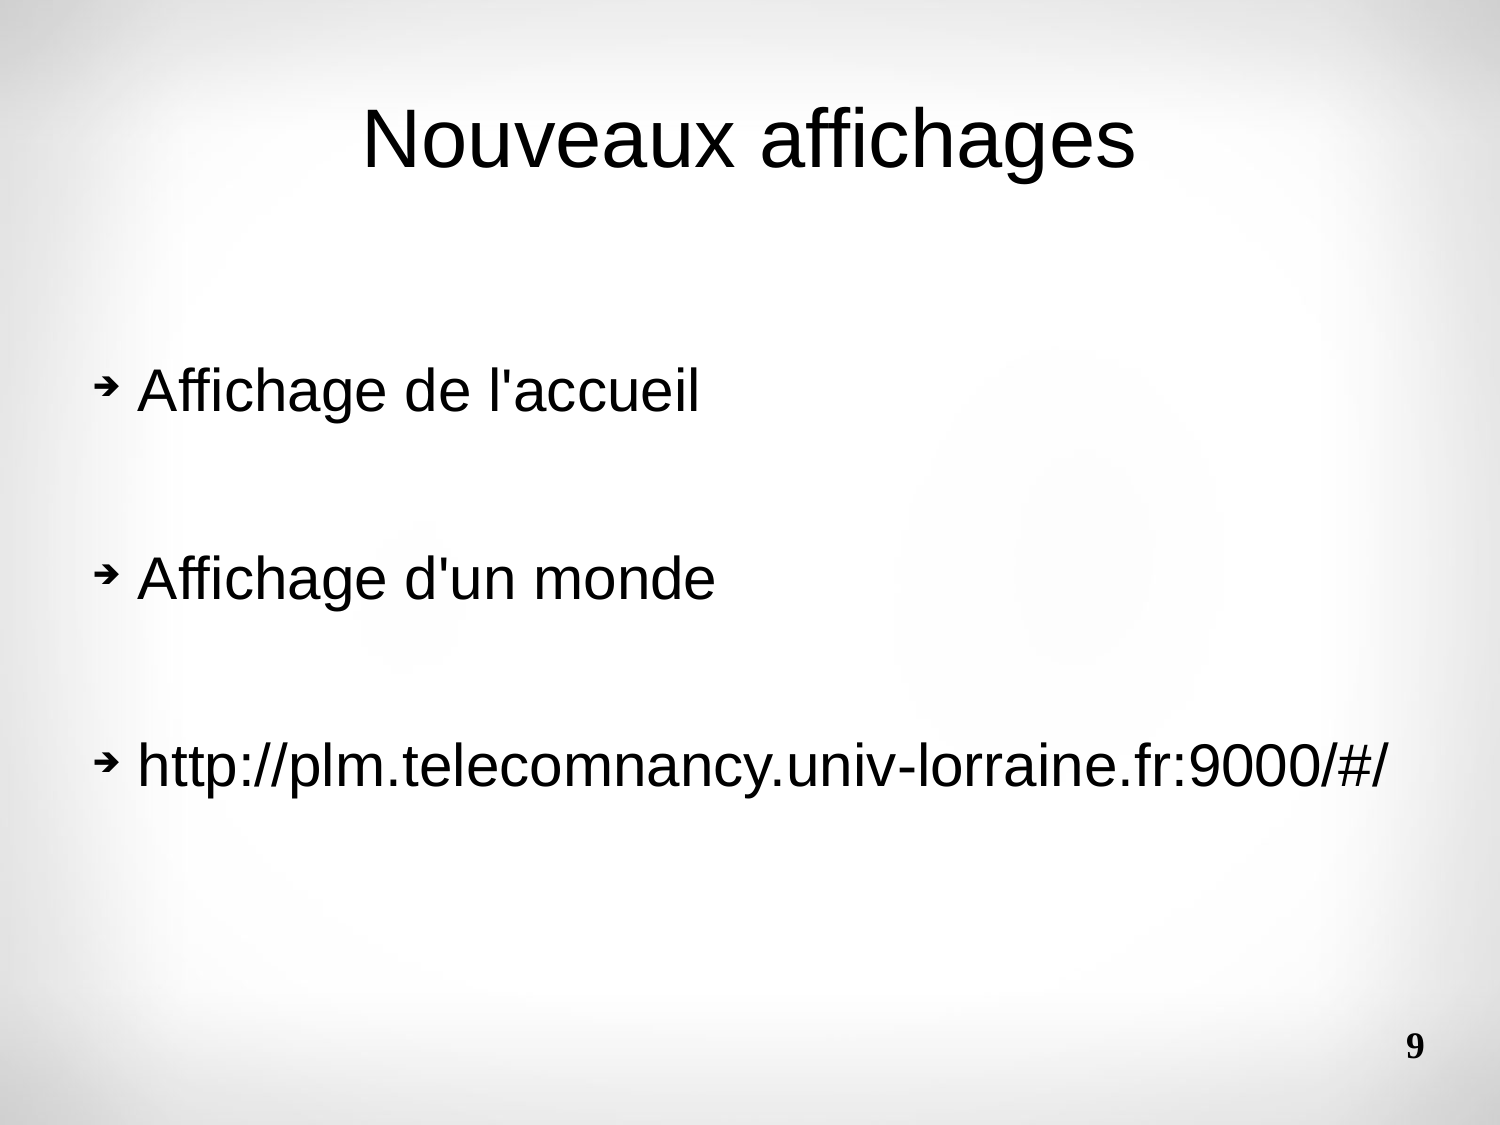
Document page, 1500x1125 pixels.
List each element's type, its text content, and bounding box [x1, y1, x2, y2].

list Affichage de l'accueil Affichage d'un monde http://plm.telecomnancy.univ-lorraine.fr:9000/#/ [74, 263, 1425, 916]
picture [0, 0, 1500, 1125]
title Nouveaux affichages [74, 44, 1425, 233]
